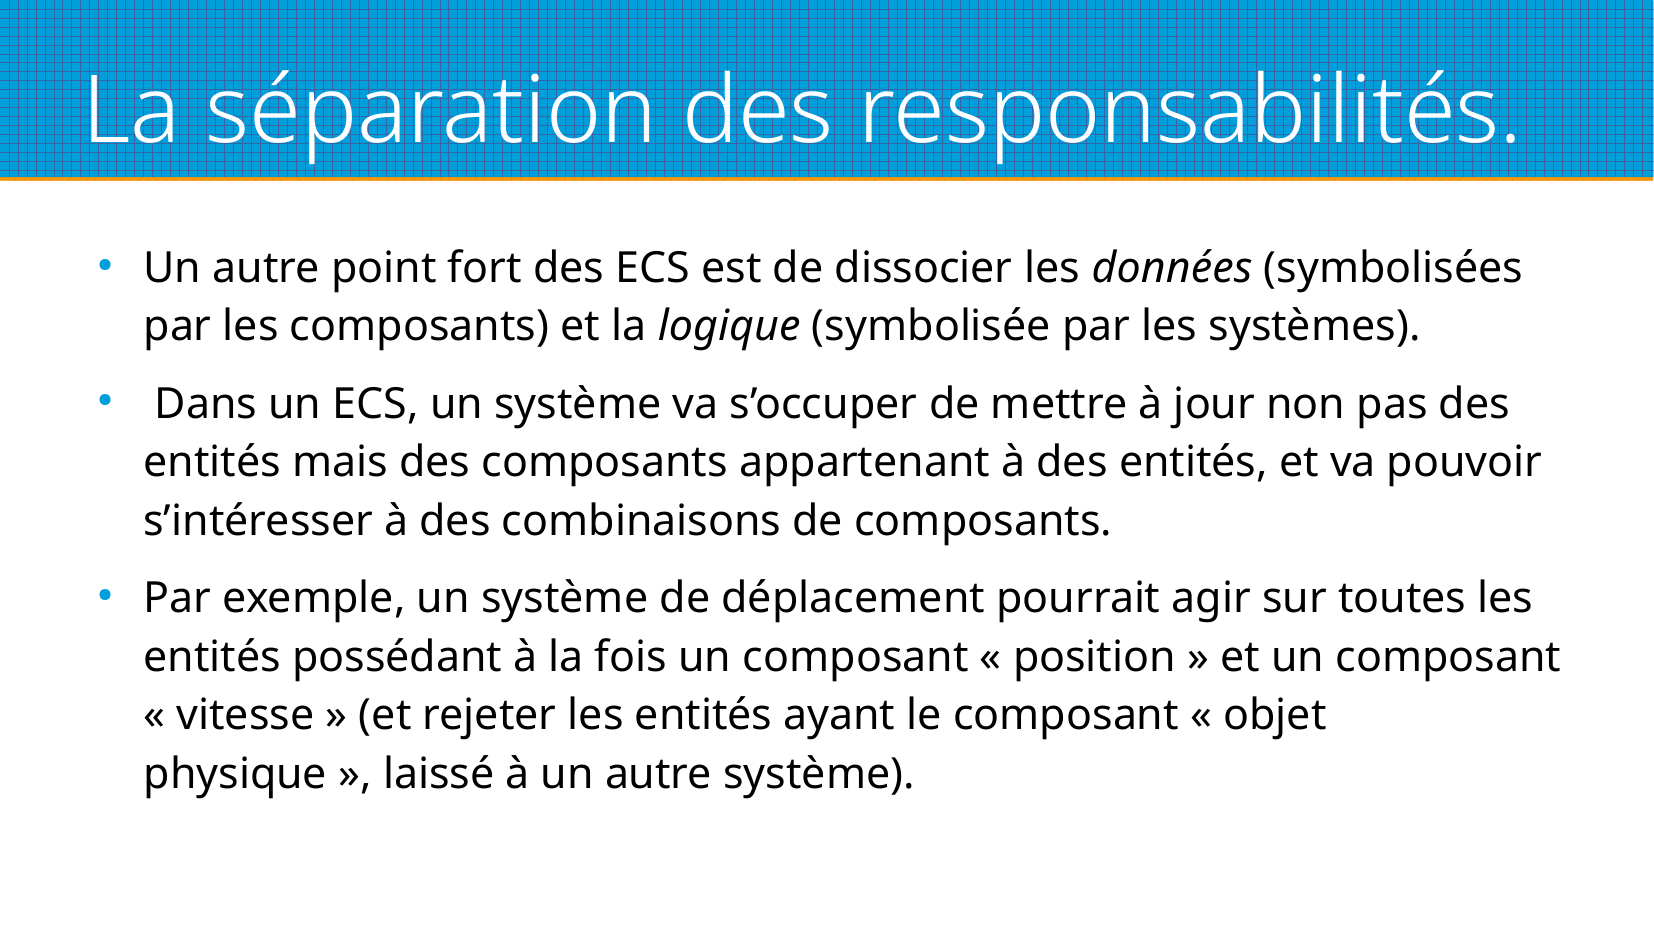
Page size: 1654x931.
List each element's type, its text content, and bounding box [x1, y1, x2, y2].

title La séparation des responsabilités. [82, 14, 1571, 171]
list Un autre point fort des ECS est de dissocier les données (symbolisées par les composants) et la logique (symbolisée par les systèmes). Dans un ECS, un système va s’occuper de mettre à jour non pas des entités mais des composants appartenant à des entités, et va pouvoir s’intéresser à des combinaisons de composants. Par exemple, un système de déplacement pourrait agir sur toutes les entités possédant à la fois un composant « position » et un composant « vitesse » (et rejeter les entités ayant le composant « objet physique », laissé à un autre système). [82, 236, 1563, 811]
